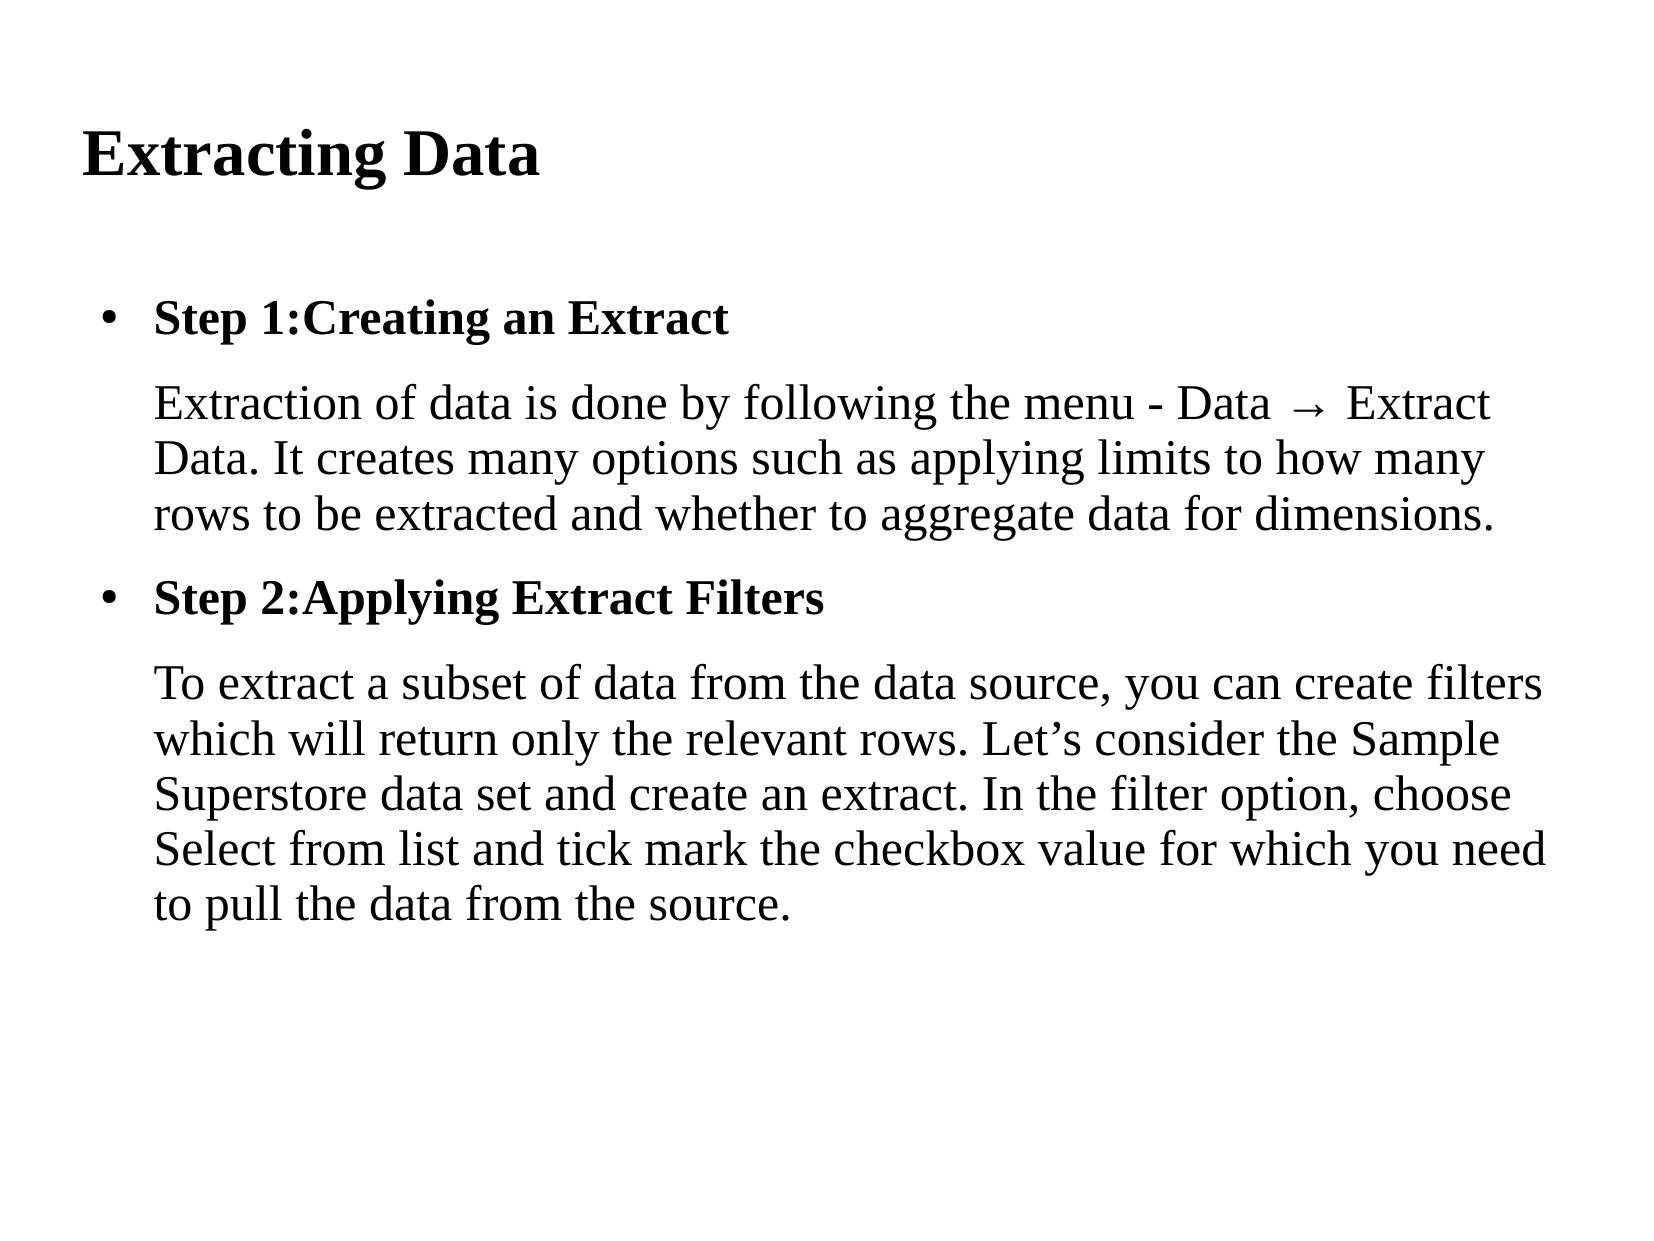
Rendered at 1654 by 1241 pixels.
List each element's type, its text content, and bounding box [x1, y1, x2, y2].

title Extracting Data [82, 49, 1571, 257]
list Step 1:Creating an Extract Extraction of data is done by following the menu - Data → Extract Data. It creates many options such as applying limits to how many rows to be extracted and whether to aggregate data for dimensions. Step 2:Applying Extract Filters To extract a subset of data from the data source, you can create filters which will return only the relevant rows. Let’s consider the Sample Superstore data set and create an extract. In the filter option, choose Select from list and tick mark the checkbox value for which you need to pull the data from the source. [82, 290, 1571, 1010]
